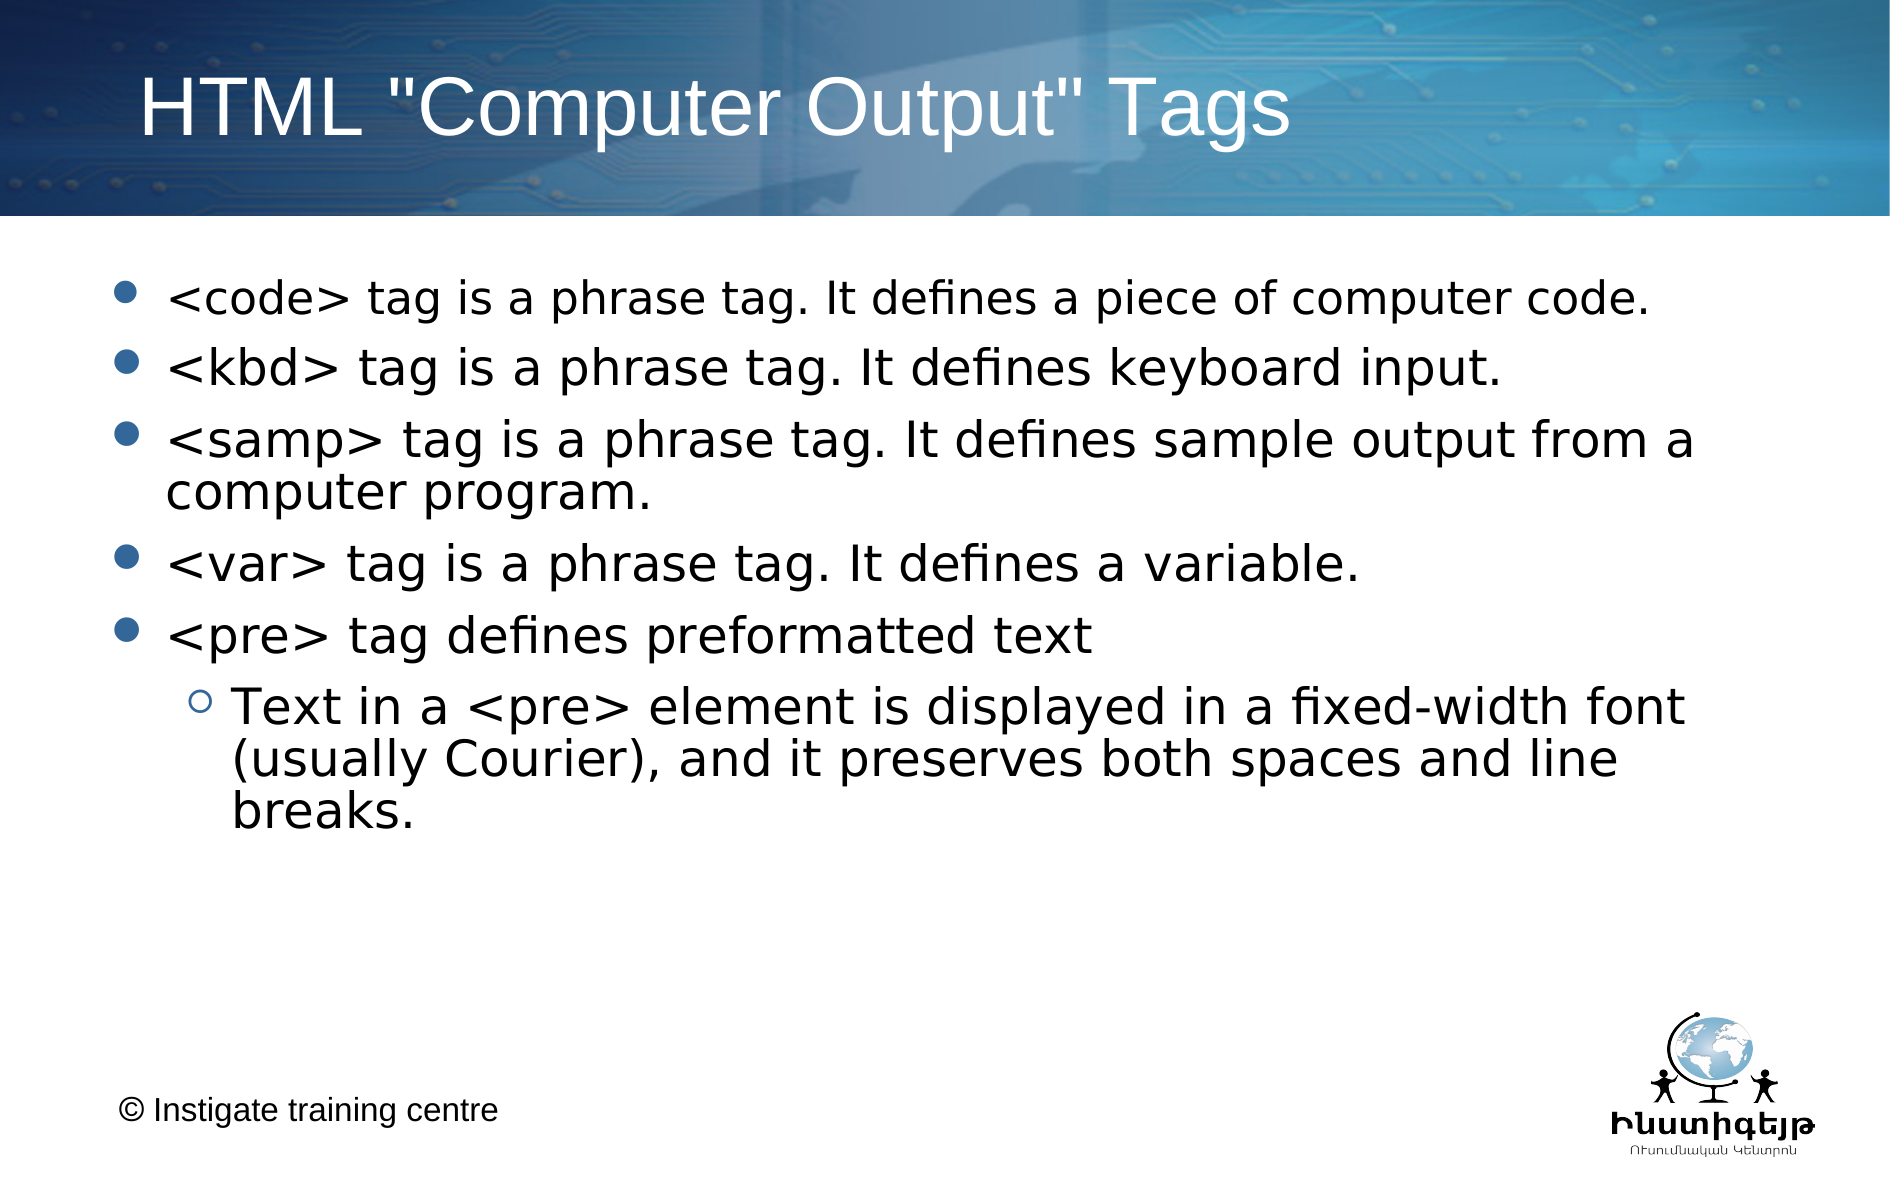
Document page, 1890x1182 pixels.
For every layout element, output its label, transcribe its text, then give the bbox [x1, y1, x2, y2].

picture [1612, 1012, 1815, 1157]
picture [0, 0, 1890, 216]
list <code> tag is a phrase tag. It defines a piece of computer code. <kbd> tag is a phrase tag. It defines keyboard input. <samp> tag is a phrase tag. It defines sample output from a computer program. <var> tag is a phrase tag. It defines a variable. <pre> tag defines preformatted text Text in a <pre> element is displayed in a fixed-width font (usually Courier), and it preserves both spaces and line breaks. [110, 276, 1801, 303]
text_box HTML "Computer Output" Tags [138, 82, 1801, 95]
